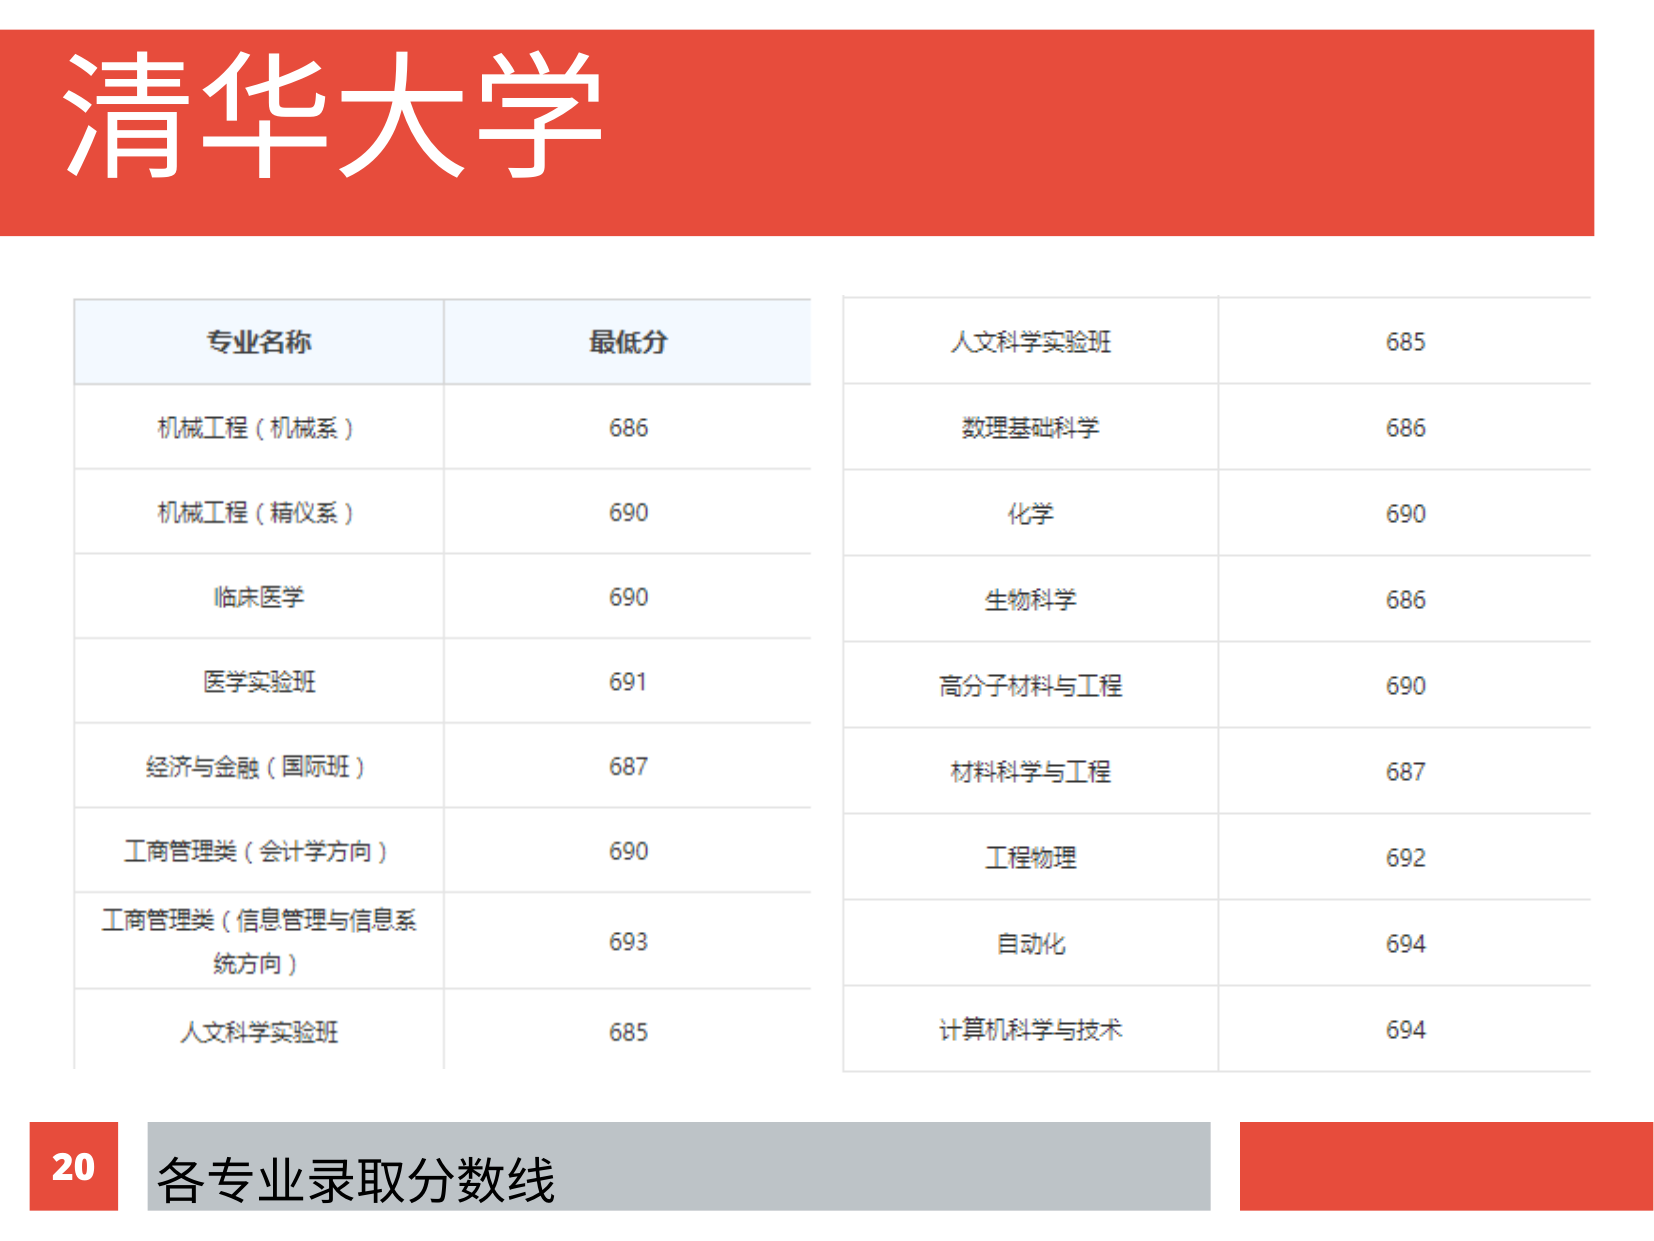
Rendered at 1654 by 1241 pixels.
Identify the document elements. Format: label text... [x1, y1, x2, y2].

text_box 各专业录取分数线 [141, 1133, 898, 1199]
title 清华大学 [59, 59, 1595, 207]
picture [839, 295, 1595, 1081]
picture [70, 295, 815, 1069]
